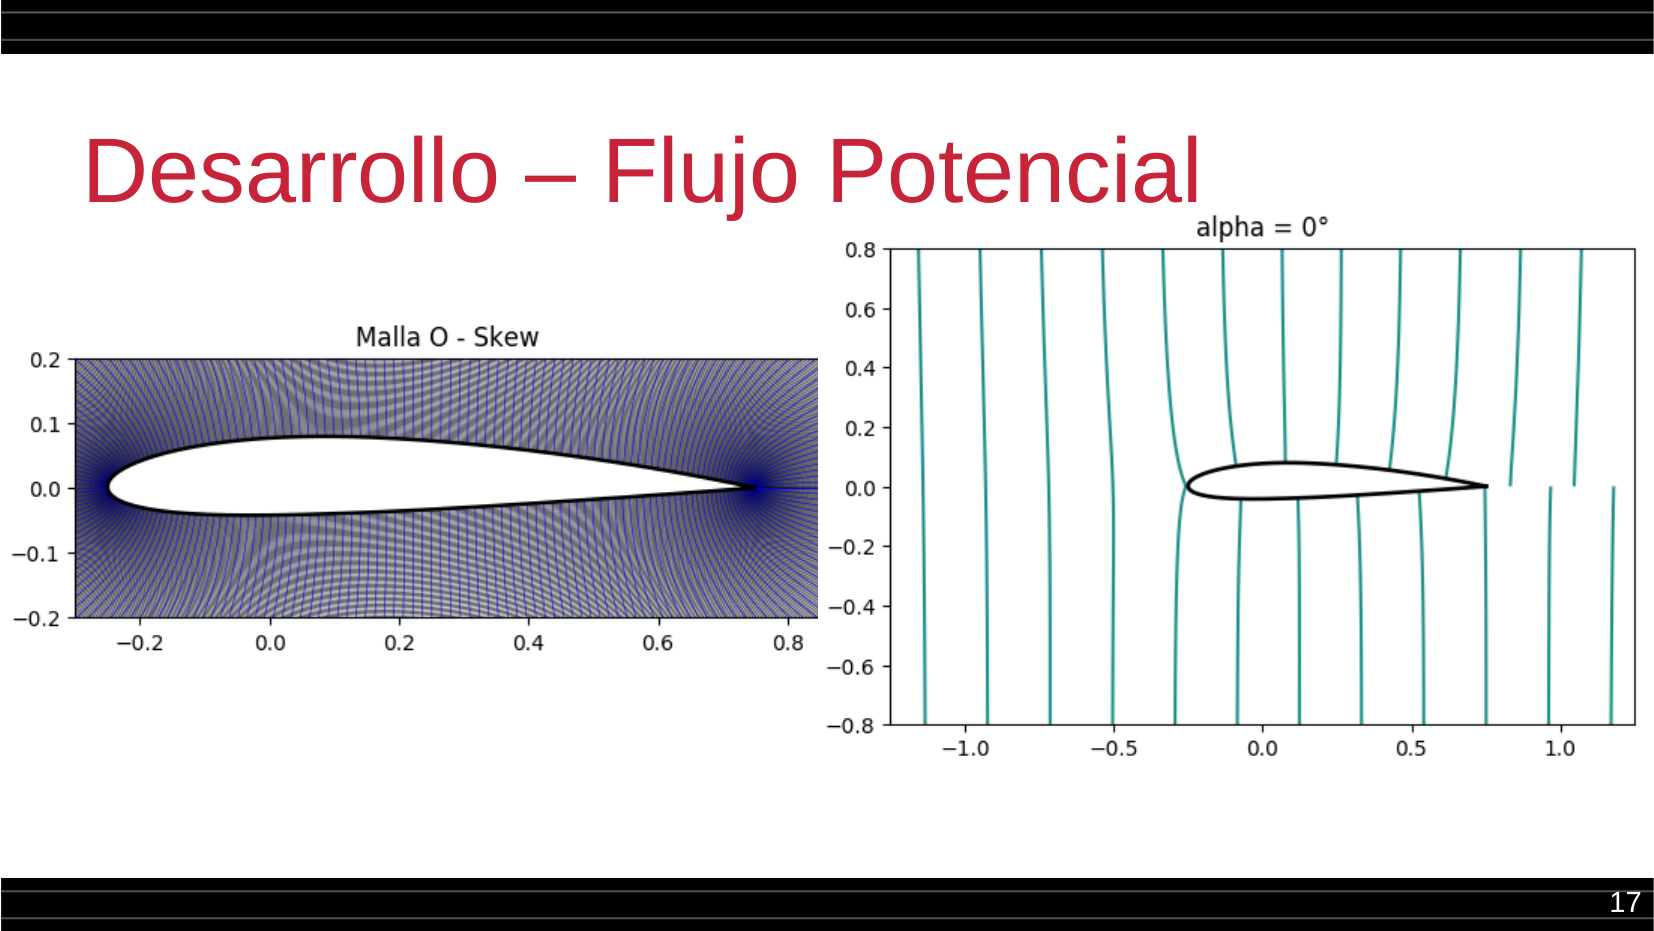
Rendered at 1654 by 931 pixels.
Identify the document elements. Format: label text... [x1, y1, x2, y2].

picture [1, 0, 1654, 54]
picture [3, 208, 1642, 768]
title Desarrollo – Flujo Potencial [82, 92, 1571, 249]
picture [1, 878, 1654, 931]
